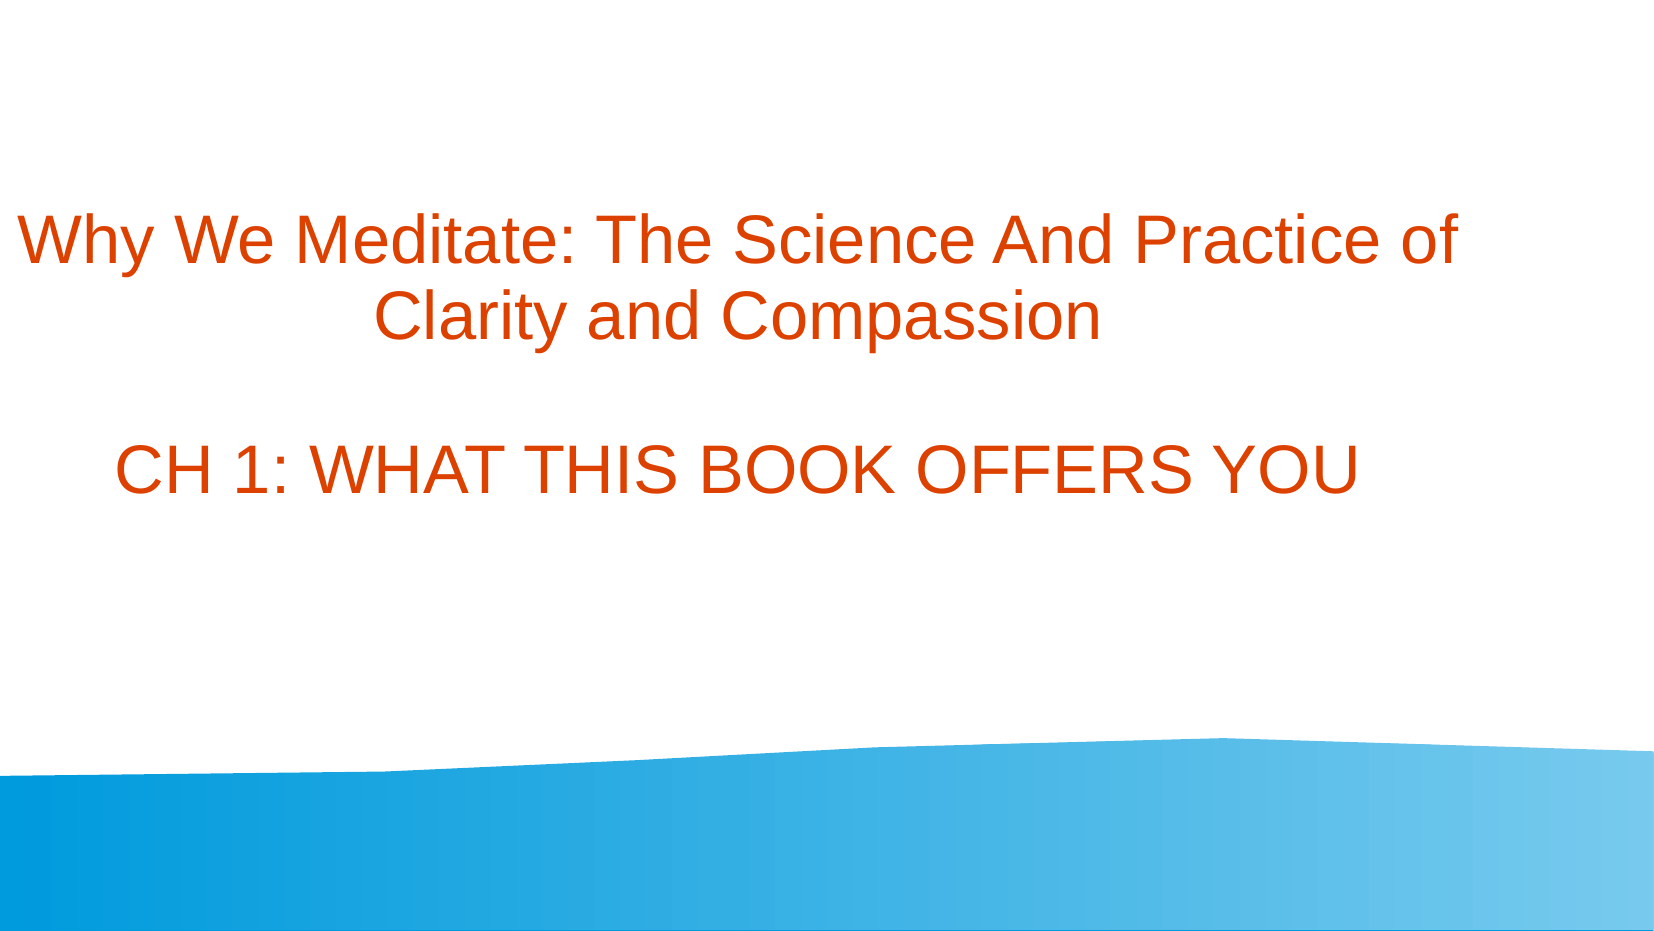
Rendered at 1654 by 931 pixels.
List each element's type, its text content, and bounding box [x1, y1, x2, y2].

title Why We Meditate: The Science And Practice of Clarity and Compassion CH 1: WHAT THIS BOOK OFFERS YOU [0, 200, 1477, 508]
